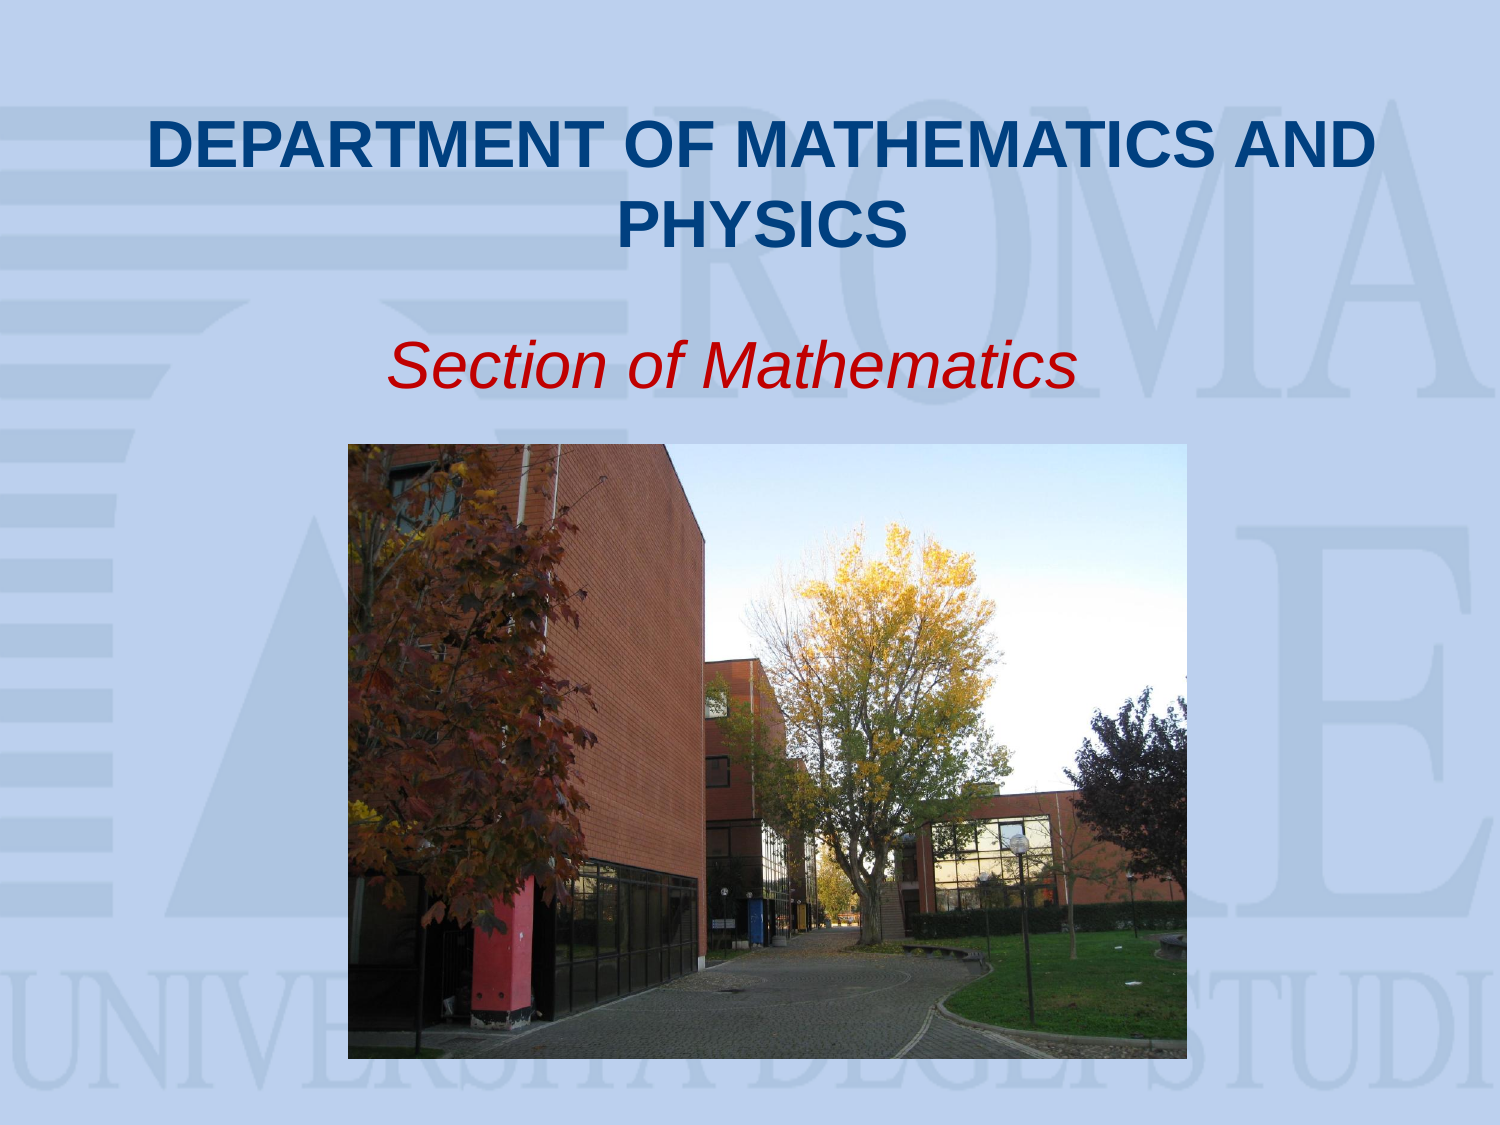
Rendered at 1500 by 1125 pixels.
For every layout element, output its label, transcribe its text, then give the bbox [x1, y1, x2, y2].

picture [0, 0, 1500, 1125]
text_box Section of Mathematics [371, 314, 1187, 410]
text_box DEPARTMENT OF MATHEMATICS AND PHYSICS [124, 87, 1400, 275]
